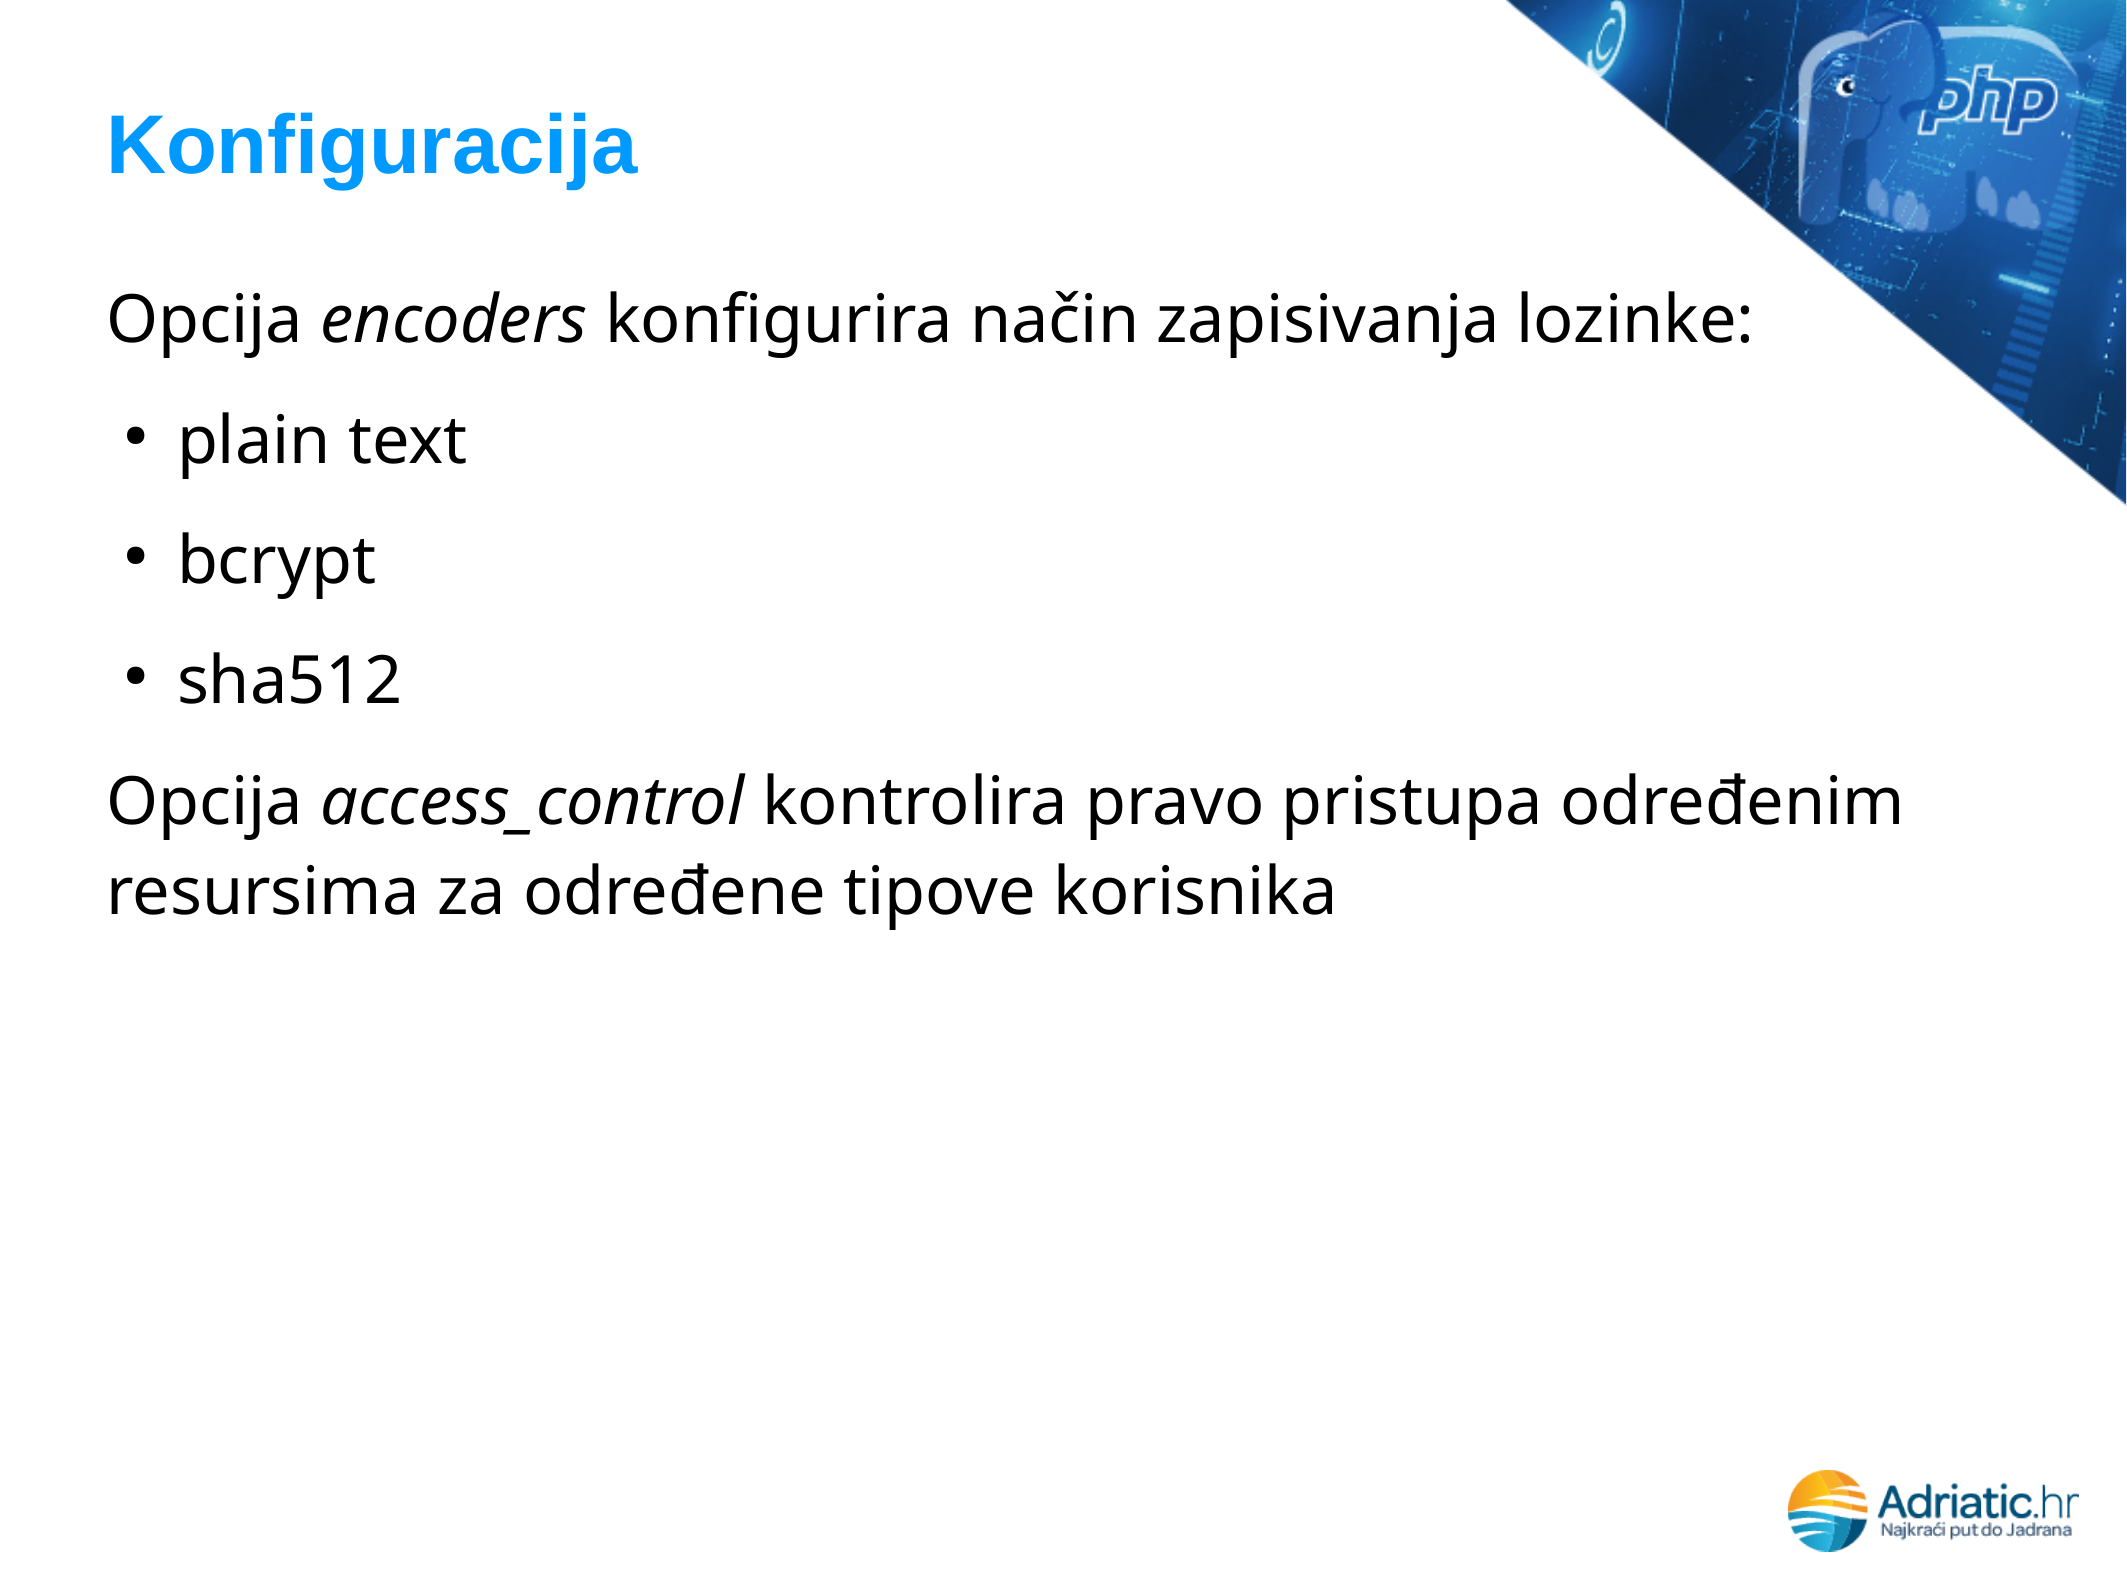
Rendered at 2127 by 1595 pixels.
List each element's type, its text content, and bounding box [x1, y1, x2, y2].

list Opcija encoders konfigurira način zapisivanja lozinke: plain text bcrypt sha512 Opcija access_control kontrolira pravo pristupa određenim resursima za određene tipove korisnika [106, 271, 2020, 1453]
title Konfiguracija [106, 70, 1630, 219]
picture [1505, 0, 2127, 625]
picture [1788, 1470, 2079, 1552]
